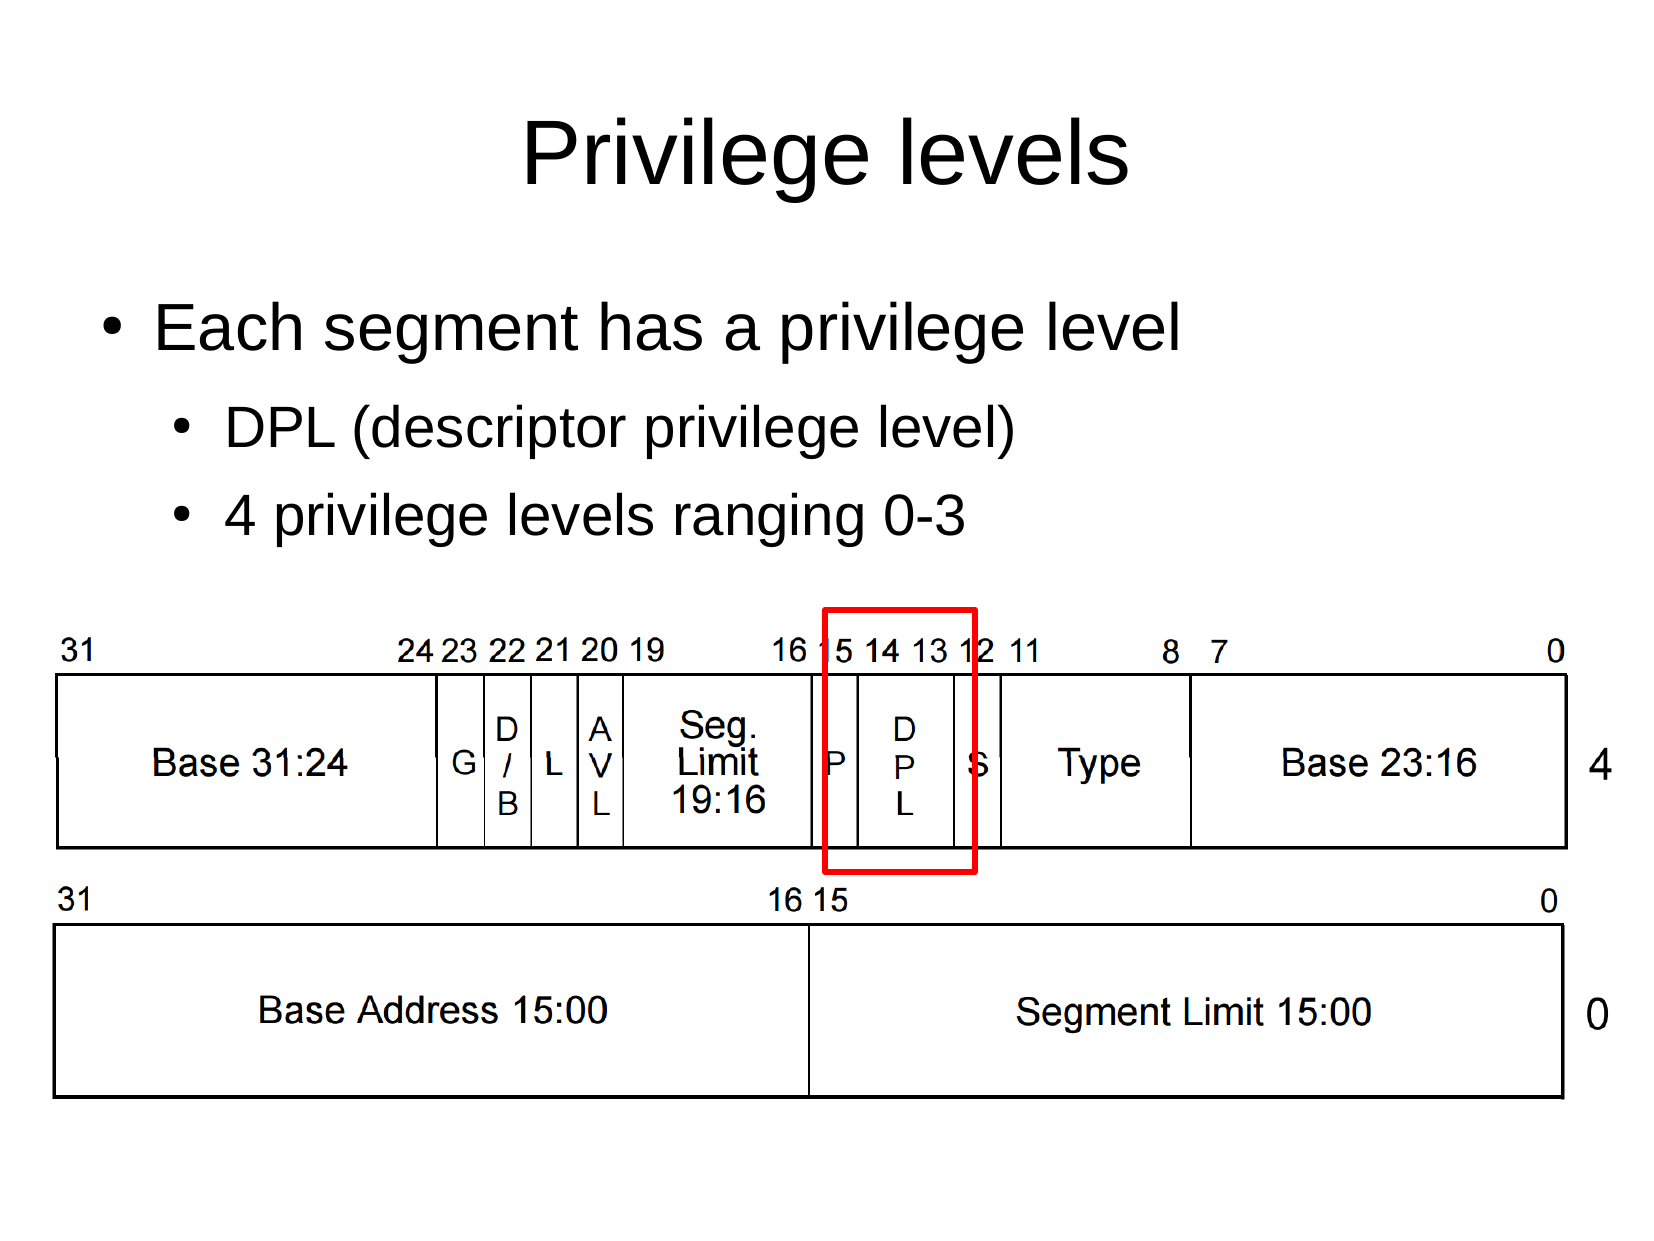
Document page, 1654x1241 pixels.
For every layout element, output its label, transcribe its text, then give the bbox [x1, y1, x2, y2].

title Privilege levels [82, 49, 1571, 257]
picture [0, 574, 1651, 1135]
list Each segment has a privilege level DPL (descriptor privilege level) 4 privilege levels ranging 0-3 [82, 290, 1571, 574]
